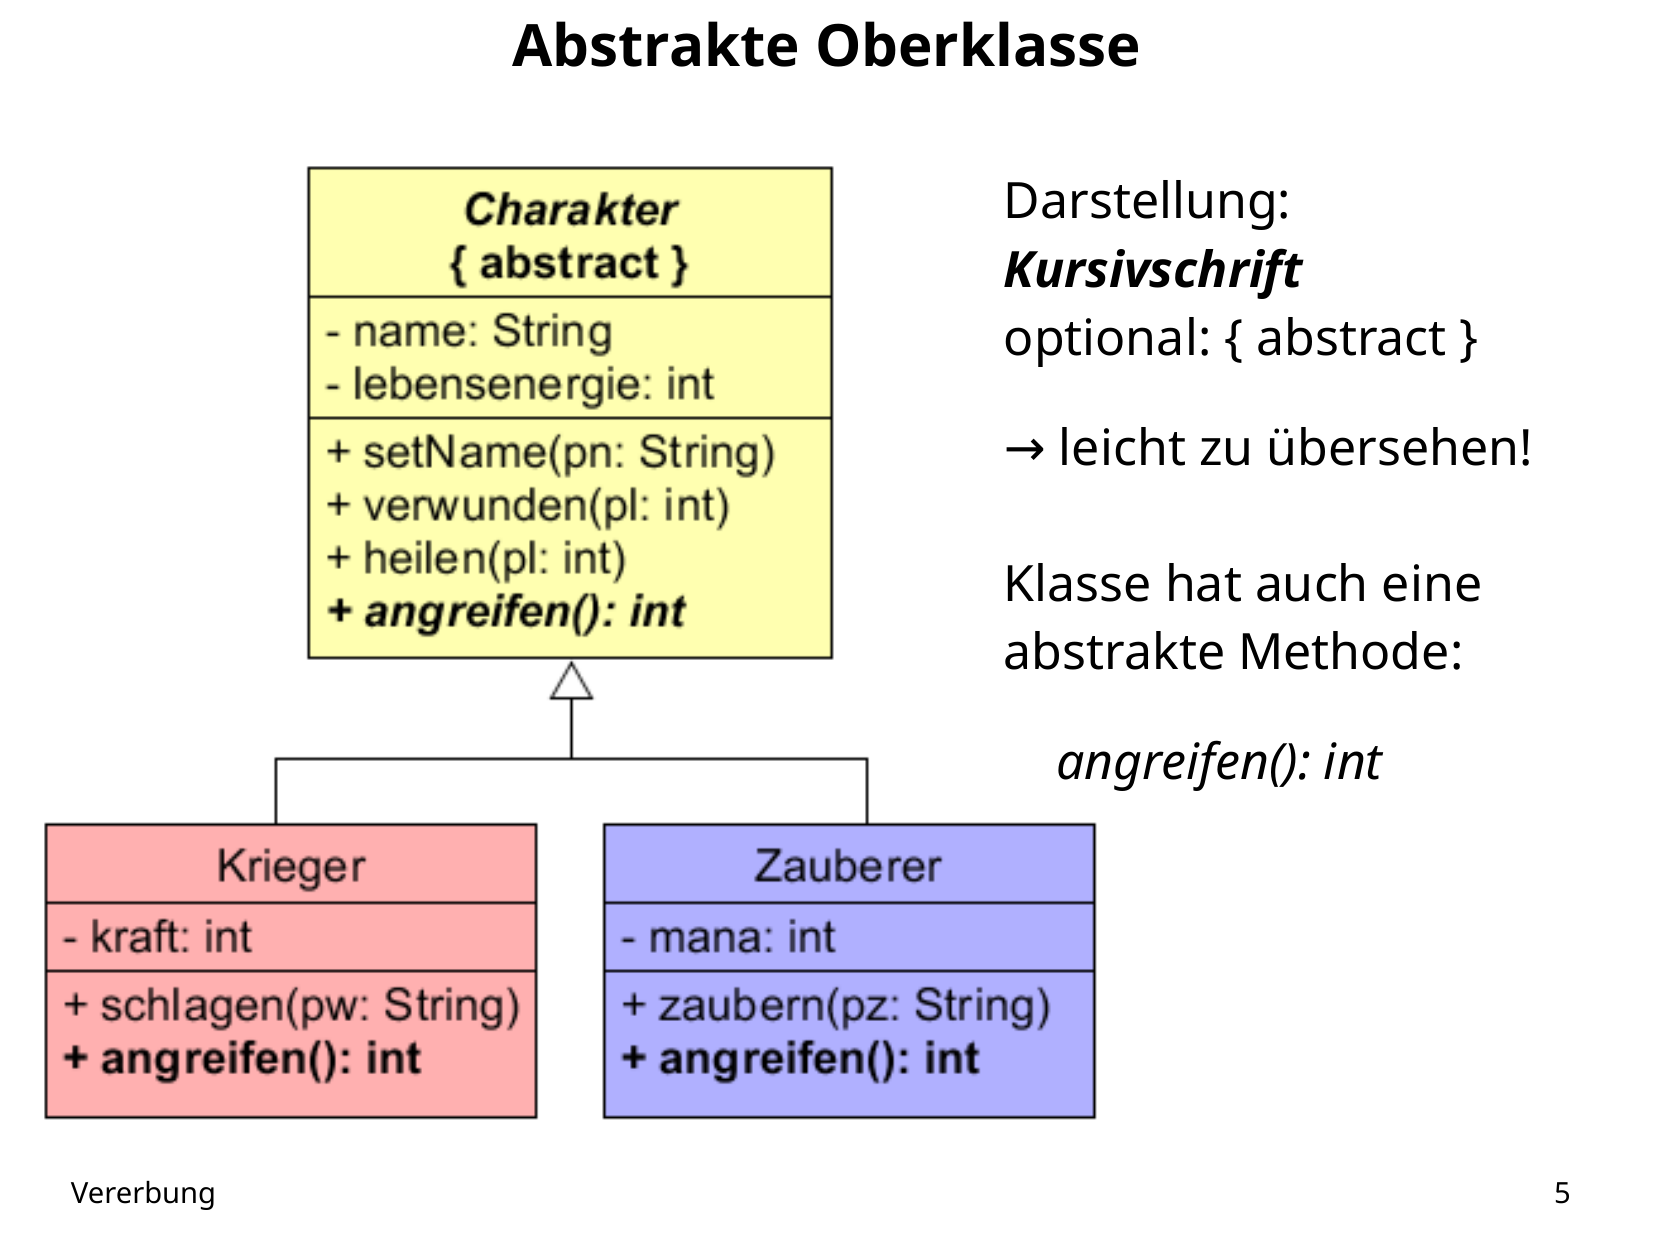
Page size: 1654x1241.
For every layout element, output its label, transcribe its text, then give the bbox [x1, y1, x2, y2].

list Darstellung: Kursivschrift optional: { abstract } → leicht zu übersehen! Klasse hat auch eine abstrakte Methode: angreifen(): int [1003, 165, 1630, 1111]
picture [43, 165, 1099, 1123]
title Abstrakte Oberklasse [0, 5, 1654, 83]
